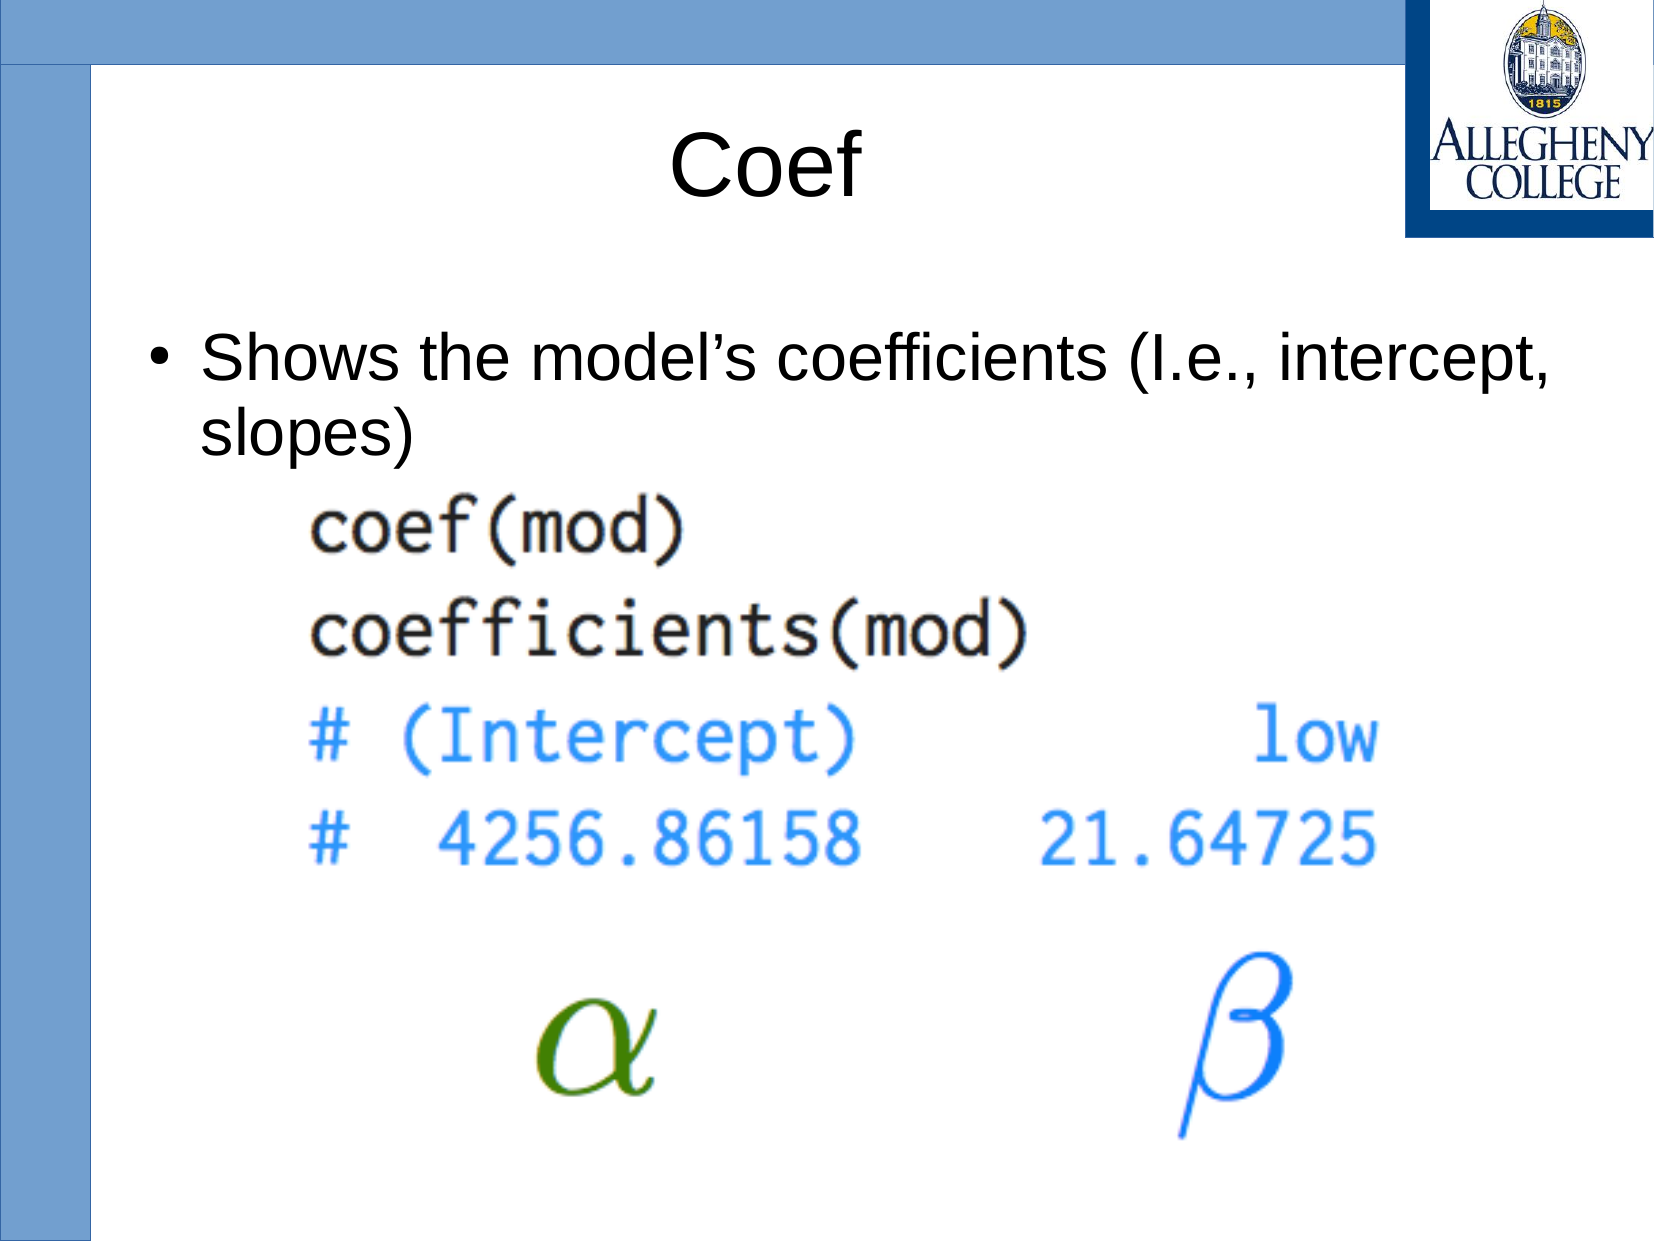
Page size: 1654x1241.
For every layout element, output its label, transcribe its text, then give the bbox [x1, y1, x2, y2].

picture [1430, 0, 1654, 210]
title Coef [118, 65, 1412, 269]
list Shows the model’s coefficients (I.e., intercept, slopes) [129, 319, 1619, 1065]
text_box [0, 0, 1654, 1241]
picture [269, 477, 1429, 1165]
